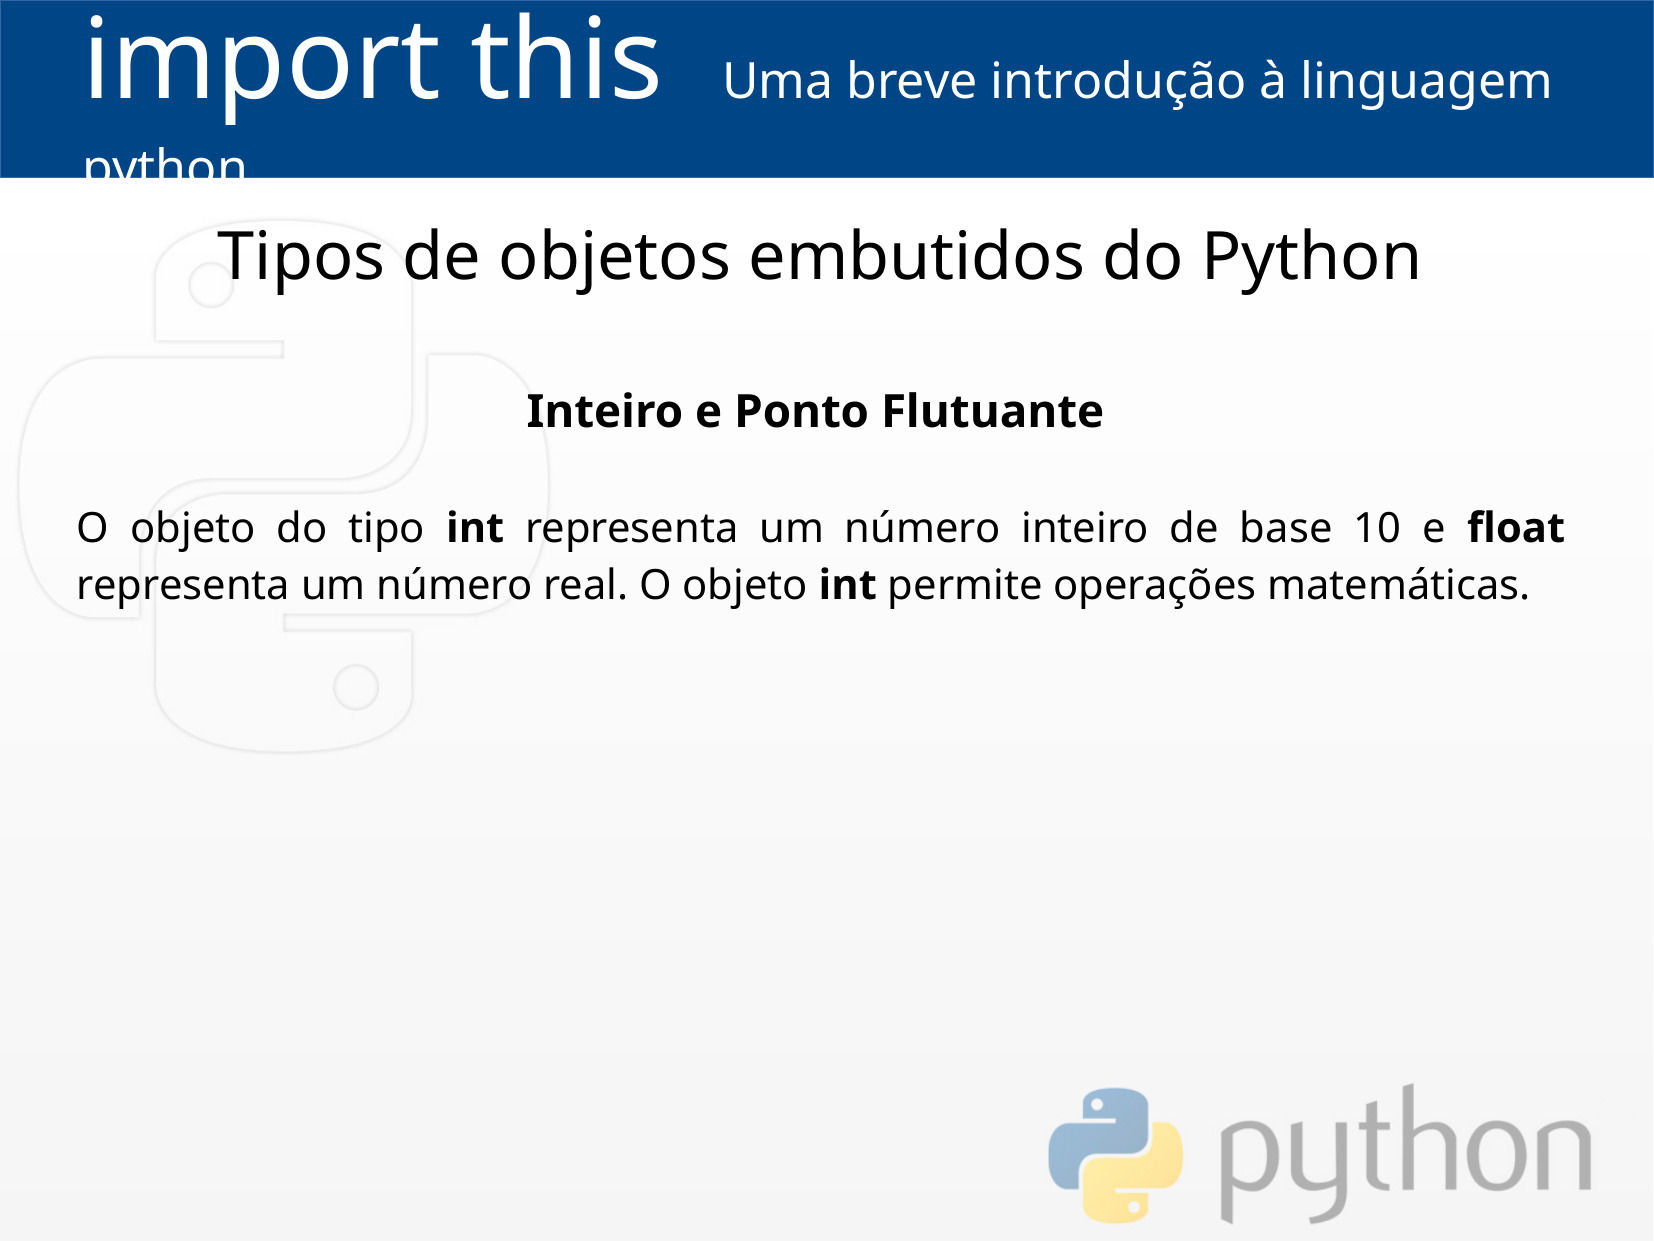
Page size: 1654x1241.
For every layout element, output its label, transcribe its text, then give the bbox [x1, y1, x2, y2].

picture [0, 200, 1654, 1241]
title import this Uma breve introdução à linguagem python [82, 1, 1571, 178]
text_box [0, 0, 1654, 178]
subtitle Inteiro e Ponto Flutuante O objeto do tipo int representa um número inteiro de base 10 e float representa um número real. O objeto int permite operações matemáticas. [76, 318, 1565, 1128]
text_box Tipos de objetos embutidos do Python [106, 200, 1536, 296]
